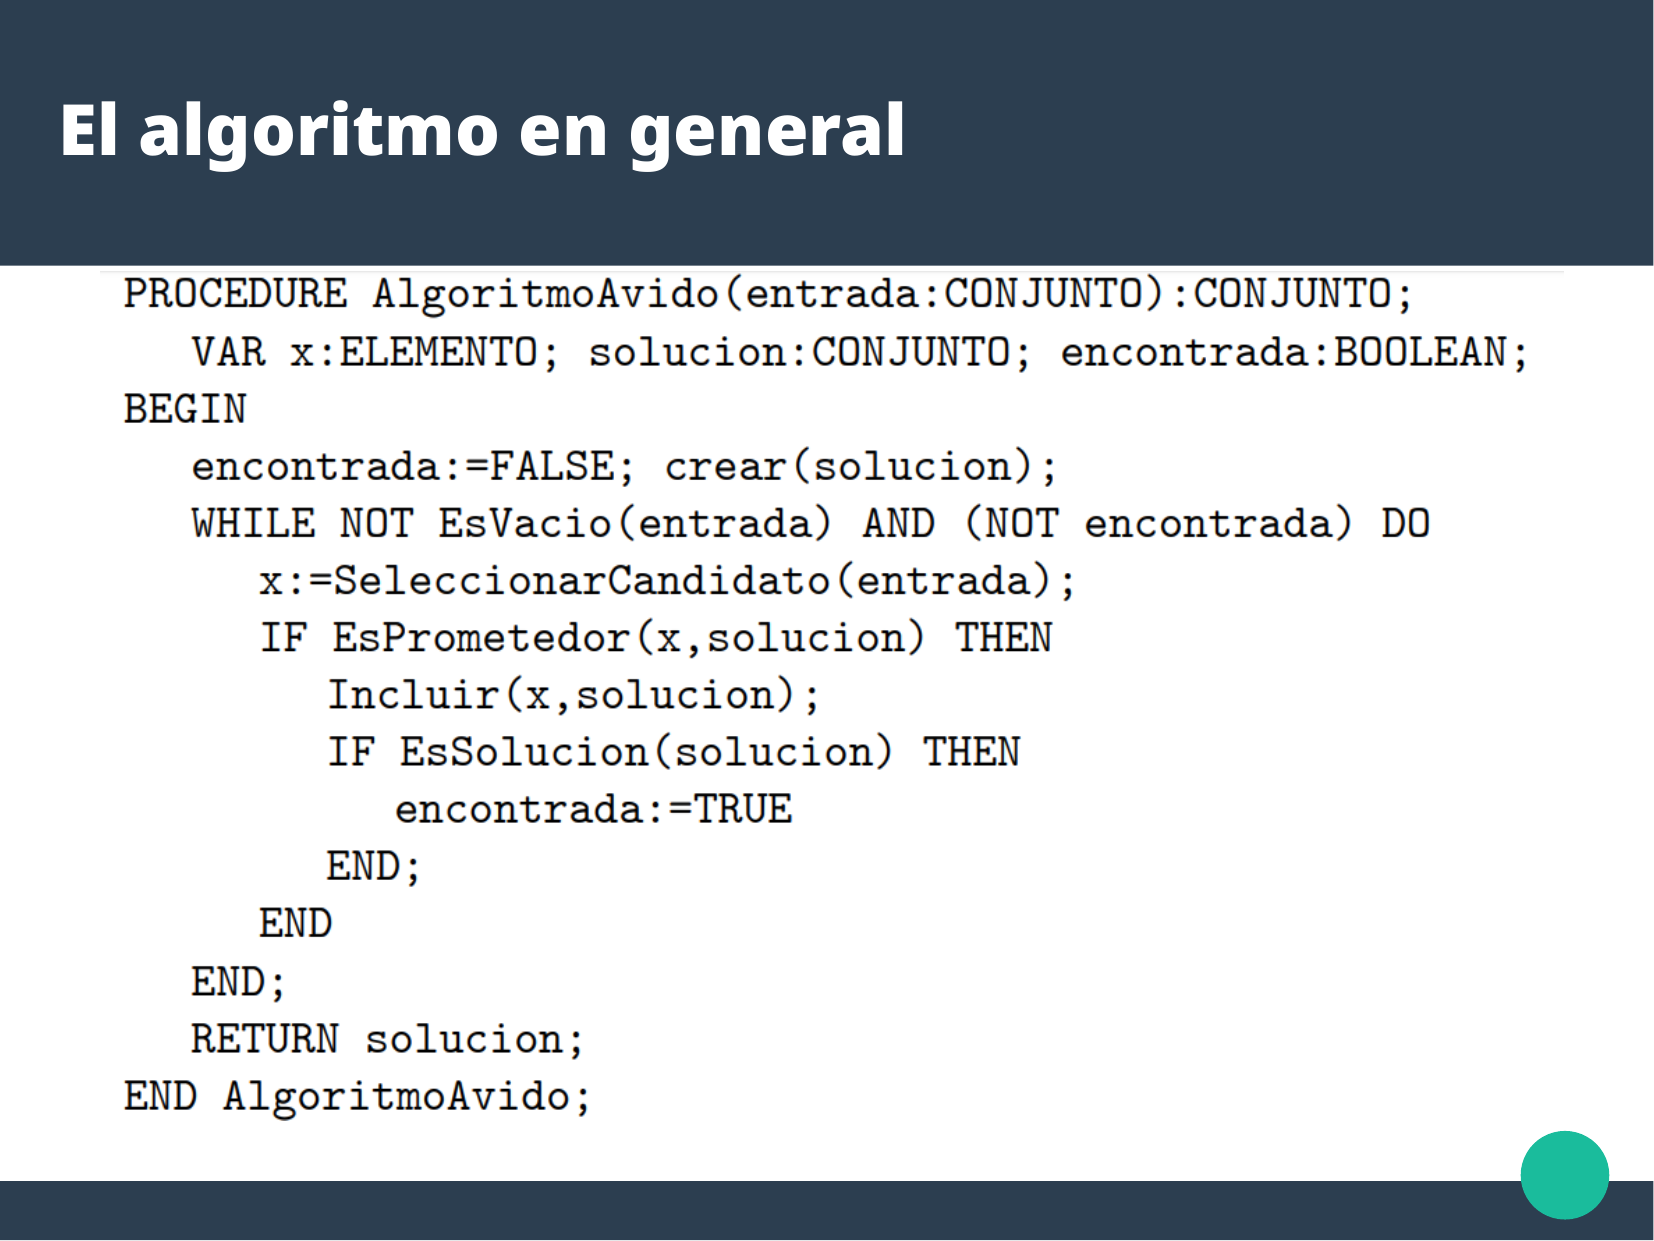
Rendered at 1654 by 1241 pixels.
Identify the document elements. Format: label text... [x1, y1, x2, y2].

picture [100, 271, 1564, 1121]
title El algoritmo en general [59, 49, 1595, 207]
